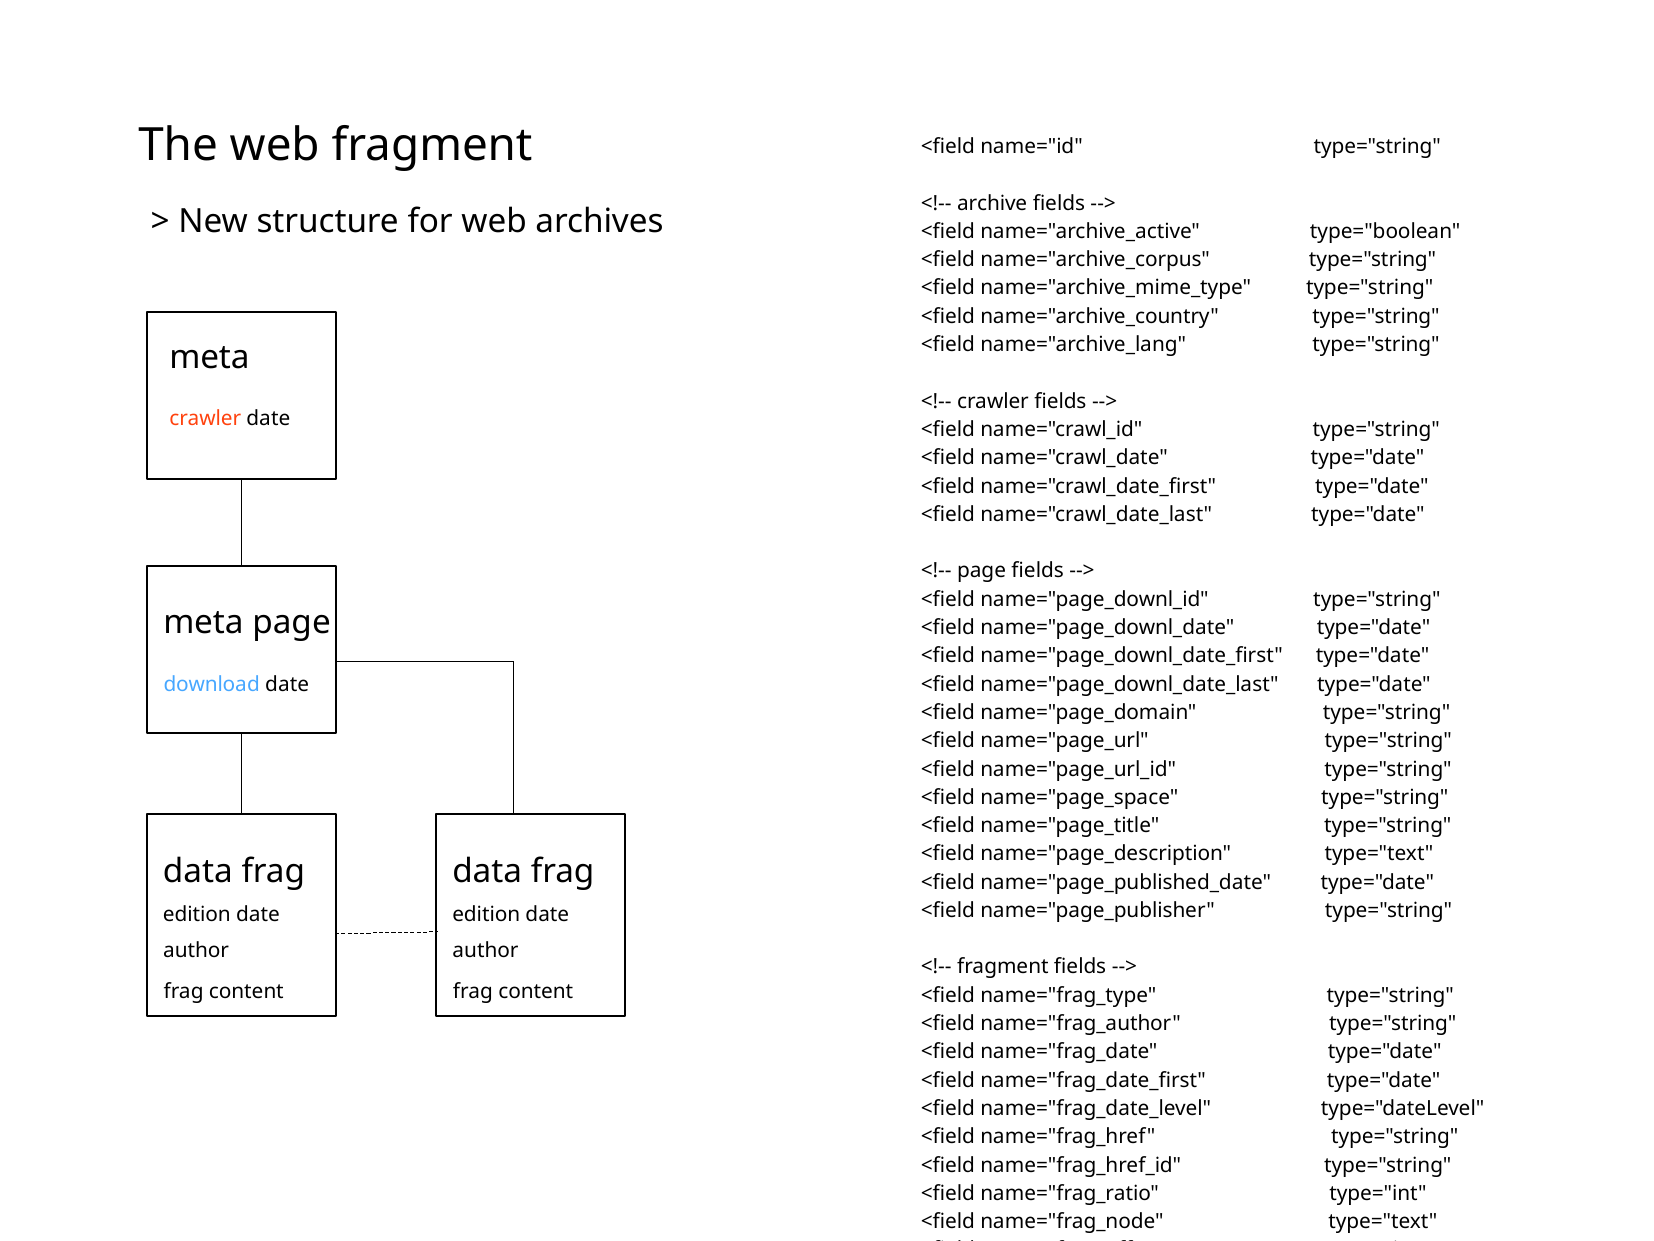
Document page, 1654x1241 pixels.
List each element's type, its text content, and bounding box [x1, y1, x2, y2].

text_box download date [148, 661, 323, 702]
text_box edition date [148, 892, 292, 932]
text_box crawler date [154, 396, 304, 436]
text_box > New structure for web archives [135, 189, 667, 244]
text_box meta [154, 325, 272, 380]
text_box data frag [148, 839, 324, 894]
text_box author [148, 927, 240, 968]
text_box frag content [438, 969, 584, 1009]
text_box author [437, 927, 530, 968]
text_box <field name="id" type="string" <!-- archive fields --> <field name="archive_active" type="boolean" <field name="archive_corpus" type="string" <field name="archive_mime_type" type="string" <field name="archive_country" type="string" <field name="archive_lang" type="string" <!-- crawler fields --> <field name="crawl_id" type="string" <field name="crawl_date" type="date" <field name="crawl_date_first" type="date" <field name="crawl_date_last" type="date" <!-- page fields --> <field name="page_downl_id" type="string" <field name="page_downl_date" type="date" <field name="page_downl_date_first" type="date" <field name="page_downl_date_last" type="date" <field name="page_domain" type="string" <field name="page_url" type="string" <field name="page_url_id" type="string" <field name="page_space" type="string" <field name="page_title" type="string" <field name="page_description" type="text" <field name="page_published_date" type="date" <field name="page_publisher" type="string" <!-- fragment fields --> <field name="frag_type" type="string" <field name="frag_author" type="string" <field name="frag_date" type="date" <field name="frag_date_first" type="date" <field name="frag_date_level" type="dateLevel" <field name="frag_href" type="string" <field name="frag_href_id" type="string" <field name="frag_ratio" type="int" <field name="frag_node" type="text" <field name="frag_offset" type="int" <field name="frag_text" type="text" <field name="frag_text_id" type="string" <field name="frag_text_shingle" type="shingle" [884, 124, 1477, 1203]
text_box data frag [437, 839, 613, 894]
text_box frag content [148, 969, 295, 1009]
text_box The web fragment [123, 118, 566, 233]
text_box meta page [148, 591, 353, 646]
text_box edition date [437, 892, 581, 932]
